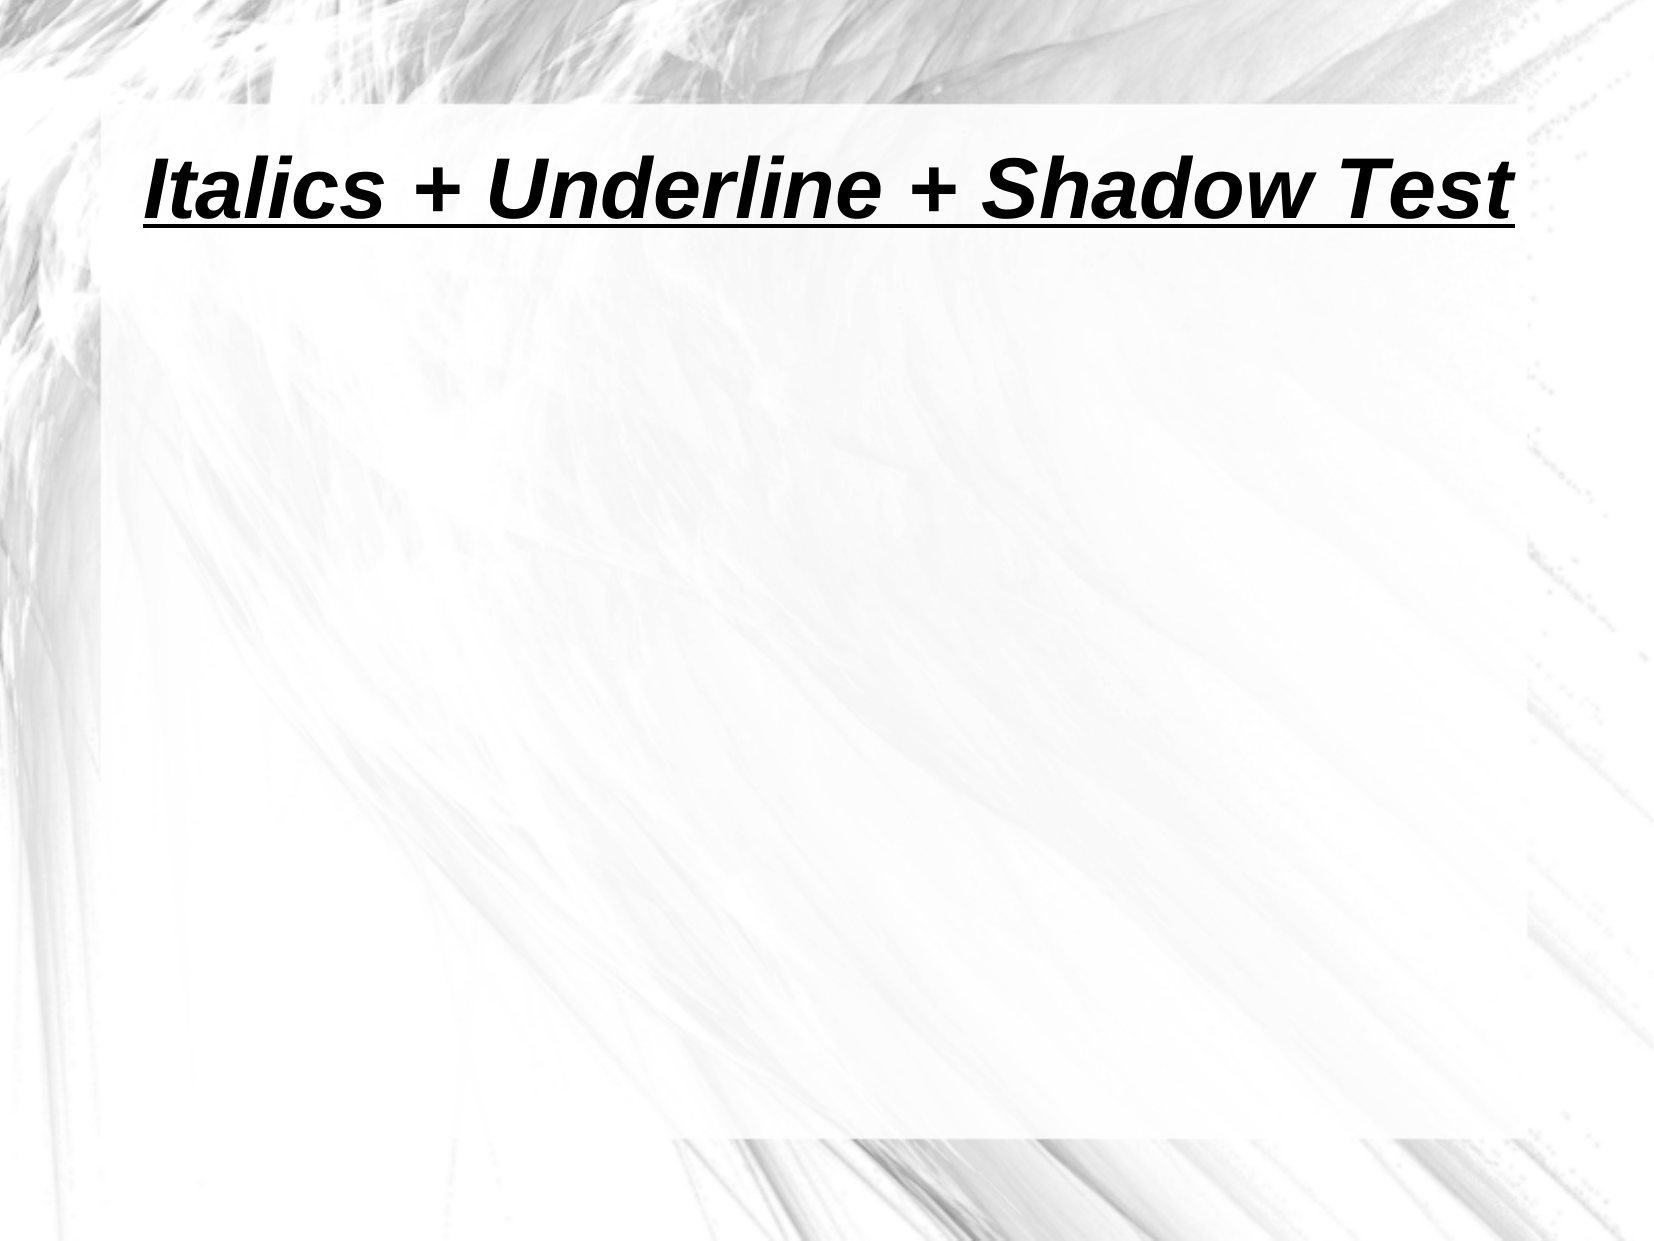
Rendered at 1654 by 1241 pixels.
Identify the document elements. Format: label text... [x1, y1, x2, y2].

title Italics + Underline + Shadow Test [135, 105, 1523, 273]
picture [0, 0, 1654, 1241]
